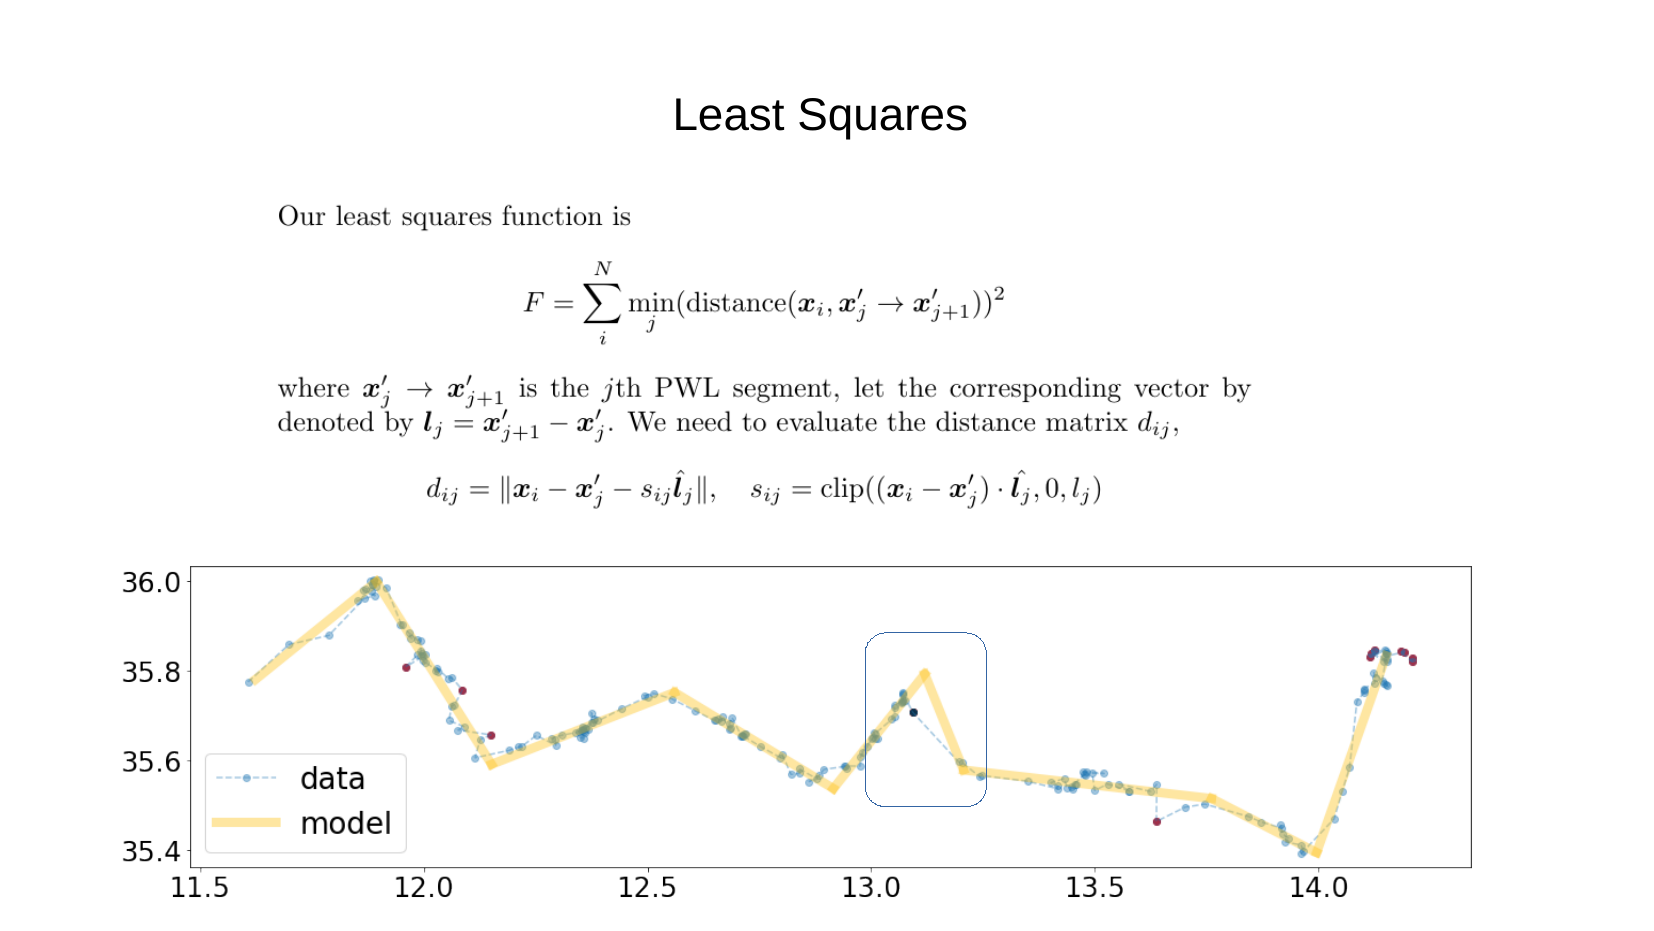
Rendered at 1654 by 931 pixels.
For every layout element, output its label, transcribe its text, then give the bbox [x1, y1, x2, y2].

title Least Squares [82, 37, 1571, 193]
picture [262, 192, 1294, 530]
picture [112, 558, 1479, 911]
text_box [865, 632, 987, 807]
